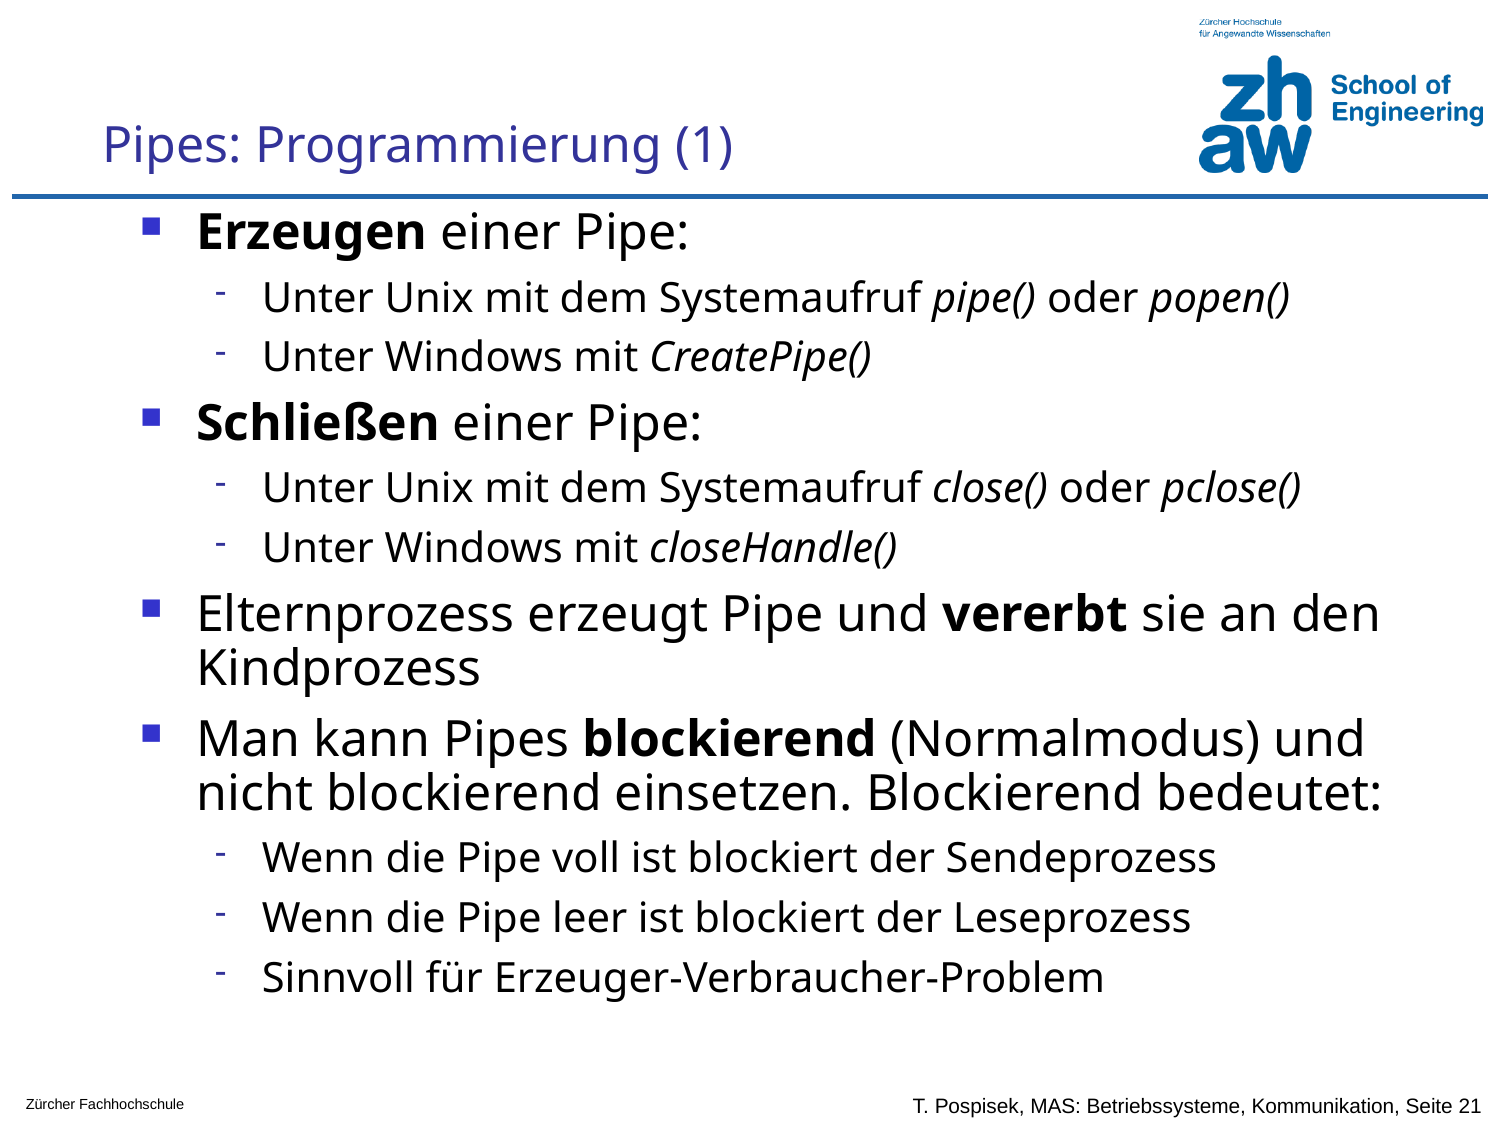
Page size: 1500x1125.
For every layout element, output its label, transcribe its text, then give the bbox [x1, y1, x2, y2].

picture [1199, 19, 1483, 173]
list Erzeugen einer Pipe: Unter Unix mit dem Systemaufruf pipe() oder popen() Unter Windows mit CreatePipe() Schließen einer Pipe: Unter Unix mit dem Systemaufruf close() oder pclose() Unter Windows mit closeHandle() Elternprozess erzeugt Pipe und vererbt sie an den Kindprozess Man kann Pipes blockierend (Normalmodus) und nicht blockierend einsetzen. Blockierend bedeutet: Wenn die Pipe voll ist blockiert der Sendeprozess Wenn die Pipe leer ist blockiert der Leseprozess Sinnvoll für Erzeuger-Verbraucher-Problem [125, 199, 1453, 950]
title Pipes: Programmierung (1) [87, 42, 1366, 181]
